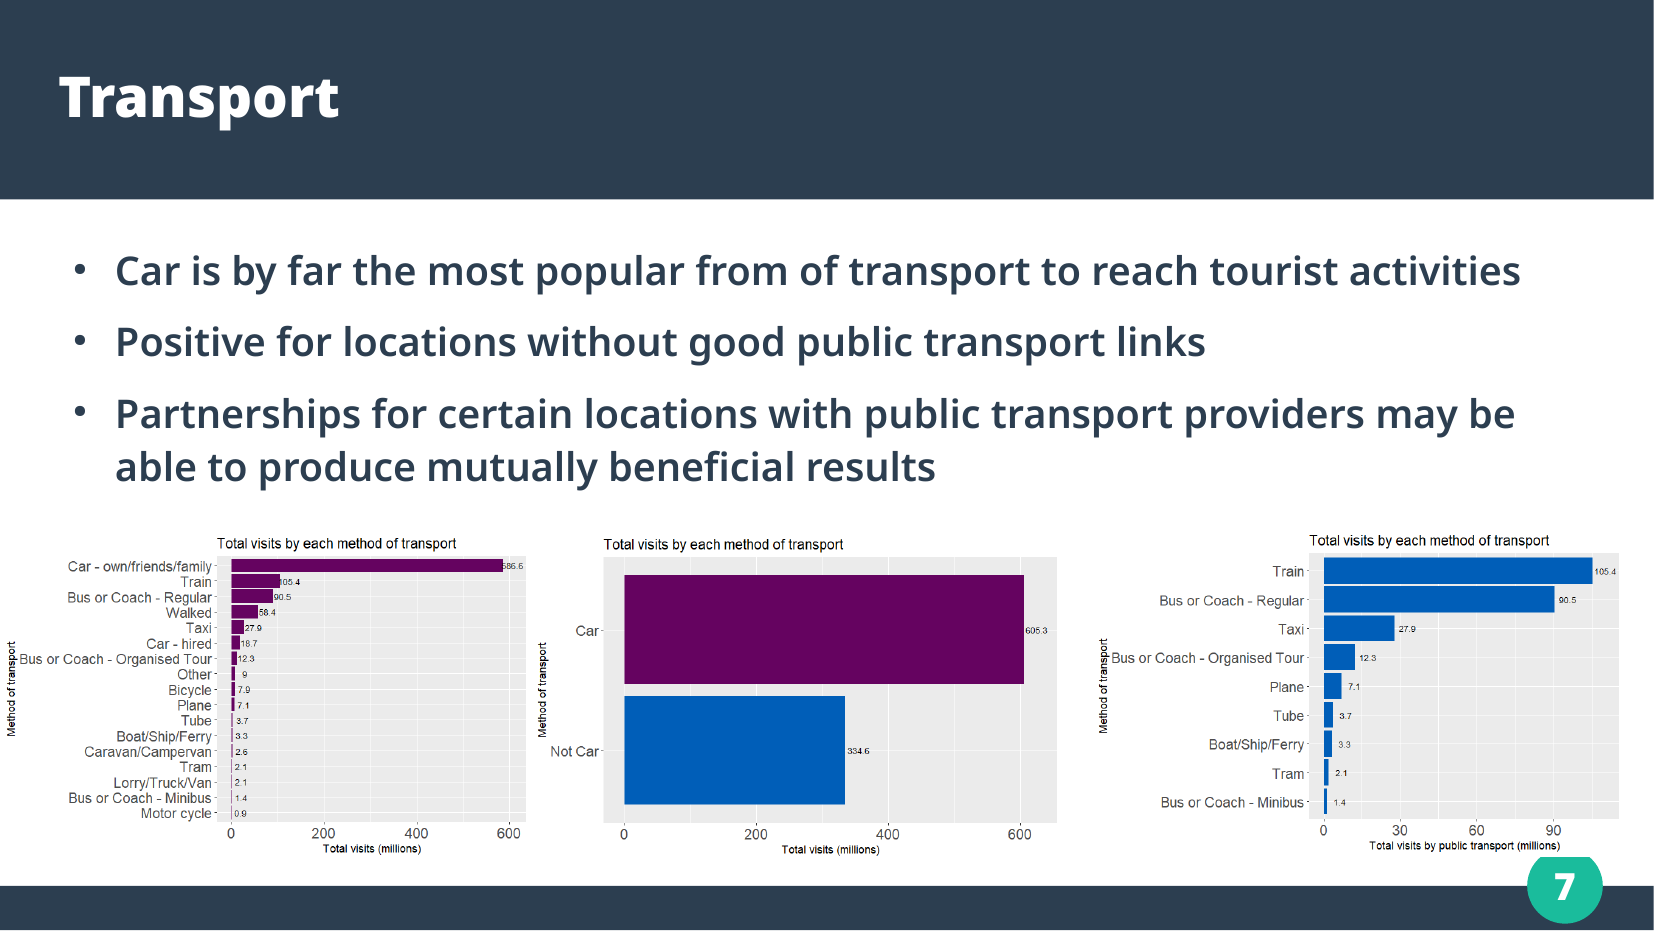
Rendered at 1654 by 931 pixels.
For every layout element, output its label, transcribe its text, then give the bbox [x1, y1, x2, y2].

picture [1092, 528, 1625, 857]
title Transport [59, 37, 1595, 155]
list Car is by far the most popular from of transport to reach tourist activities Positive for locations without good public transport links Partnerships for certain locations with public transport providers may be able to produce mutually beneficial results [59, 243, 1595, 532]
picture [0, 531, 1063, 861]
